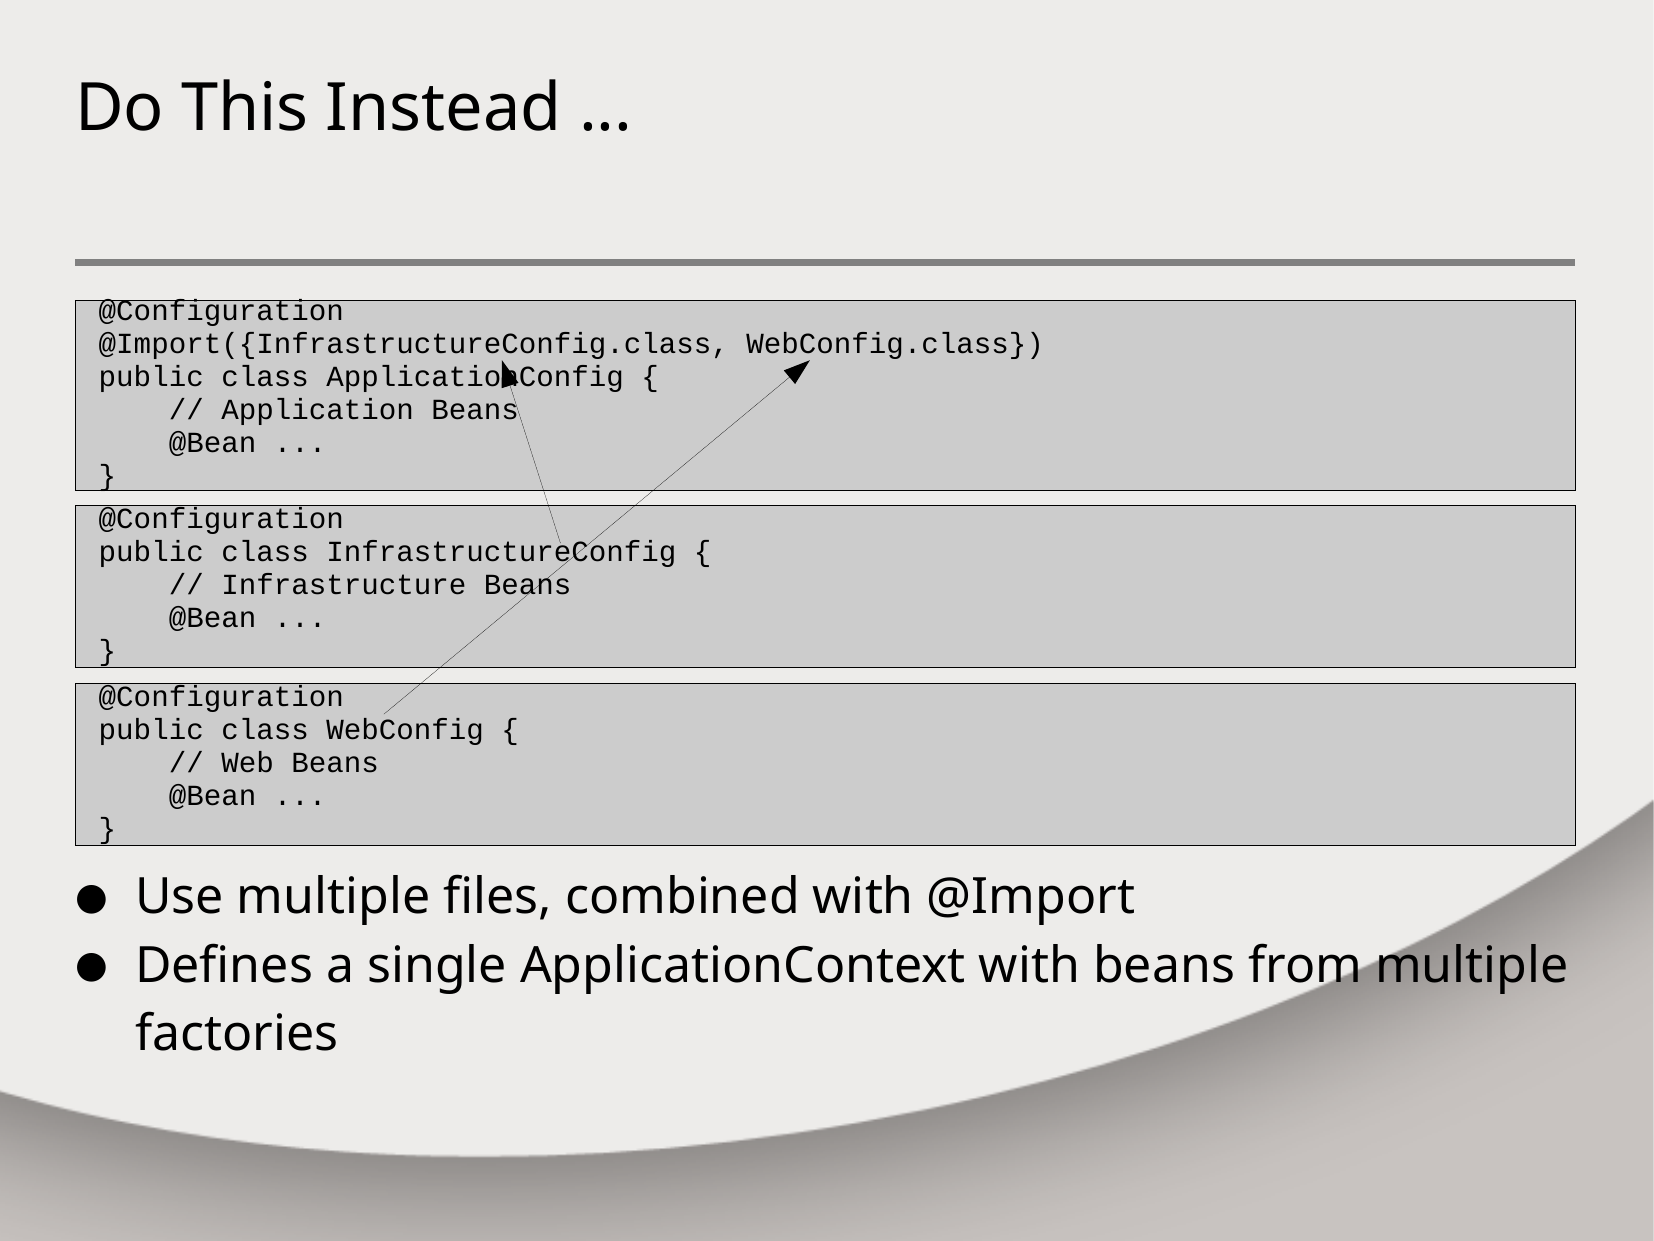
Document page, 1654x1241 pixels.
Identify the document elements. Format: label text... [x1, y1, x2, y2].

picture [0, 0, 1654, 1241]
title Do This Instead ... [75, 75, 1576, 226]
list Use multiple files, combined with @Import Defines a single ApplicationContext with beans from multiple factories [75, 300, 1576, 1163]
